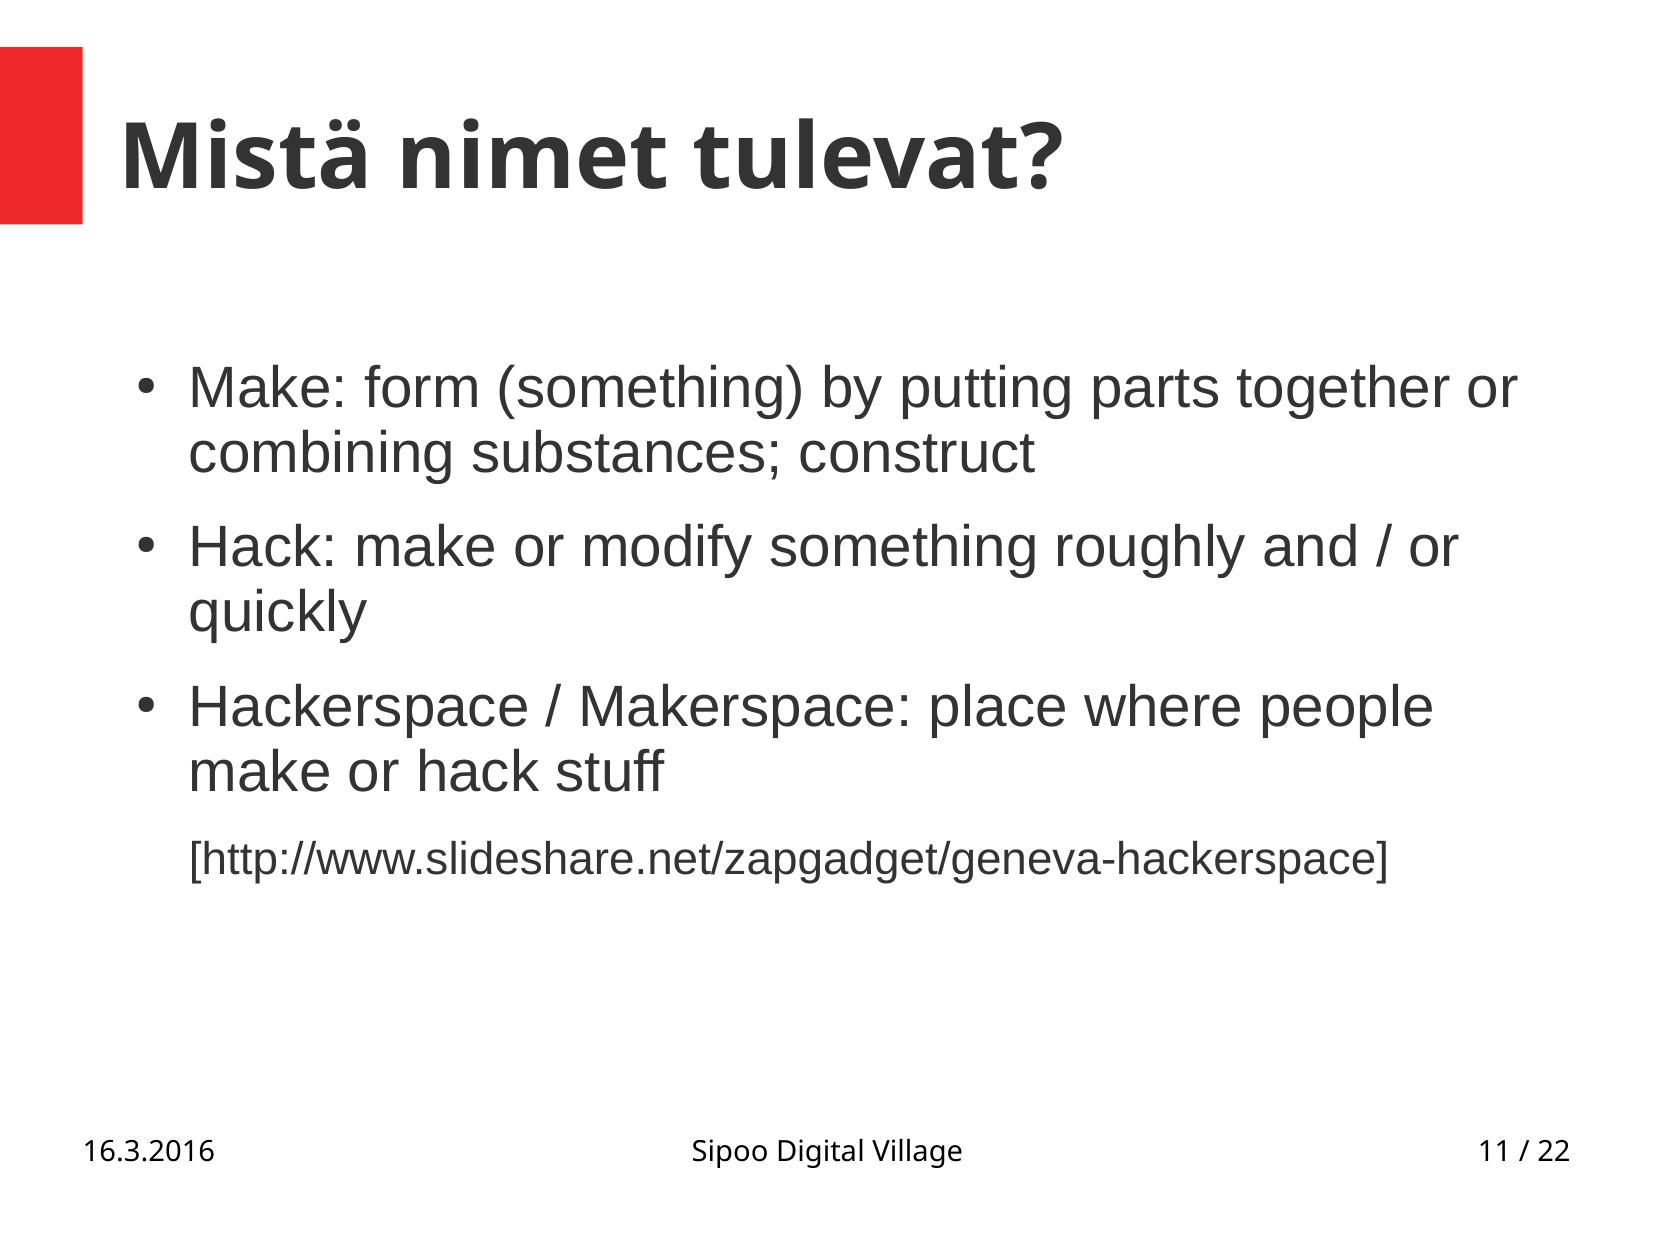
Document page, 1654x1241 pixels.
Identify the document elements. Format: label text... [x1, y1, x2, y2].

title Mistä nimet tulevat? [118, 49, 1571, 257]
list Make: form (something) by putting parts together or combining substances; construct Hack: make or modify something roughly and / or quickly Hackerspace / Makerspace: place where people make or hack stuff [http://www.slideshare.net/zapgadget/geneva-hackerspace] [118, 354, 1536, 1074]
